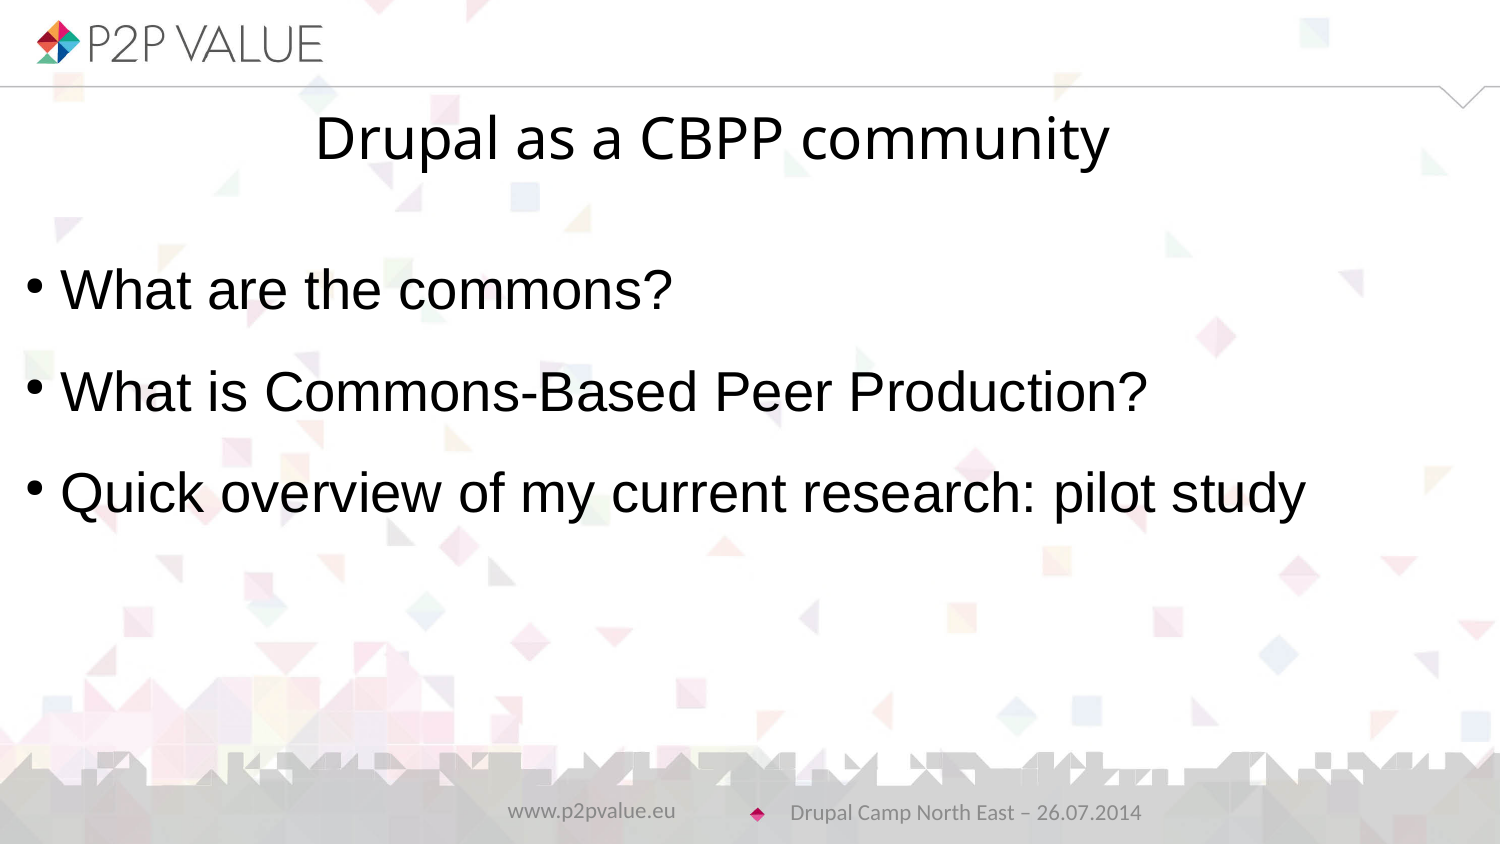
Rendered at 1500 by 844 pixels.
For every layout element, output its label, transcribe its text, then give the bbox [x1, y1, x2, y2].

text_box www.p2pvalue.eu [501, 789, 720, 829]
title Drupal as a CBPP community [60, 92, 1366, 181]
picture [0, 0, 1500, 844]
subtitle What are the commons? What is Commons-Based Peer Production? Quick overview of my current research: pilot study [11, 213, 1493, 769]
text_box Drupal Camp North East – 26.07.2014 [777, 788, 1470, 834]
